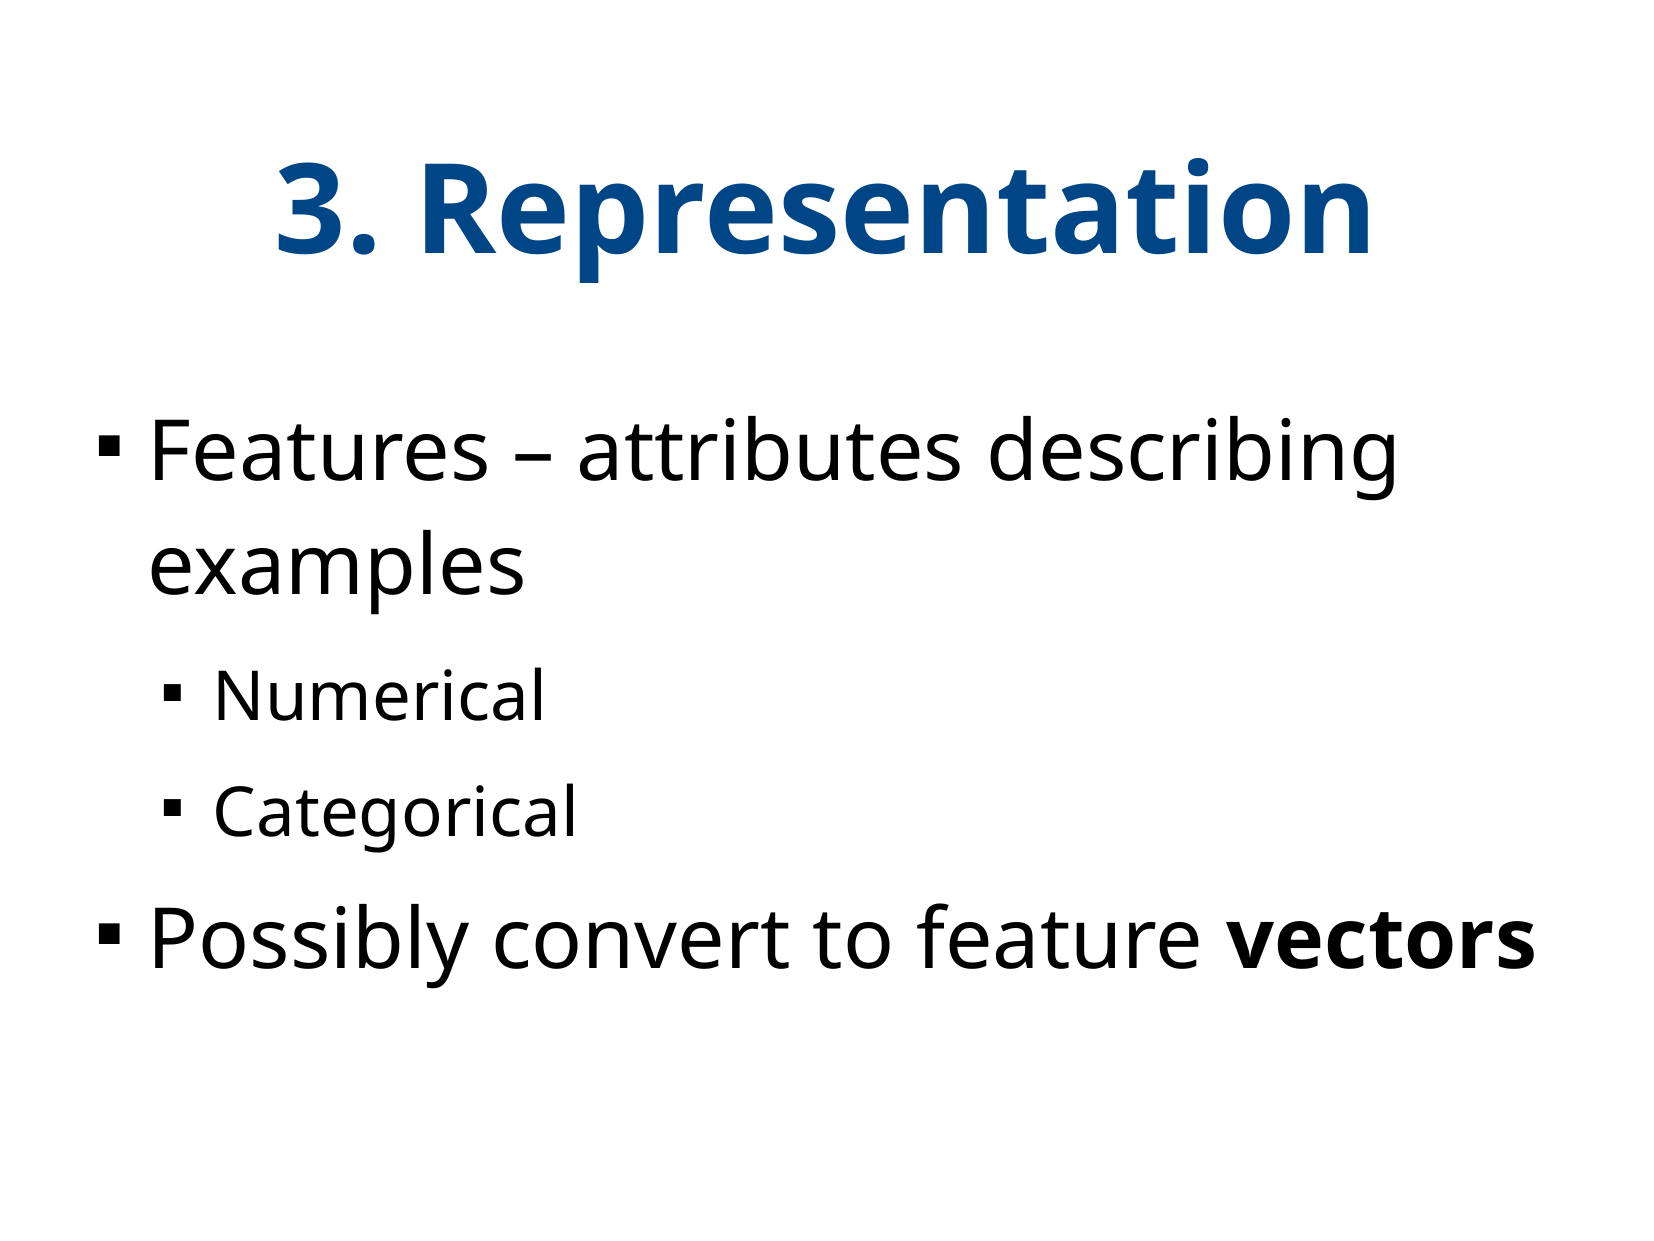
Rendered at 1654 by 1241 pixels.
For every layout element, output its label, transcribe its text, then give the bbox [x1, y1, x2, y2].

title 3. Representation [82, 49, 1571, 360]
list Features – attributes describing examples Numerical Categorical Possibly convert to feature vectors [82, 389, 1538, 1110]
